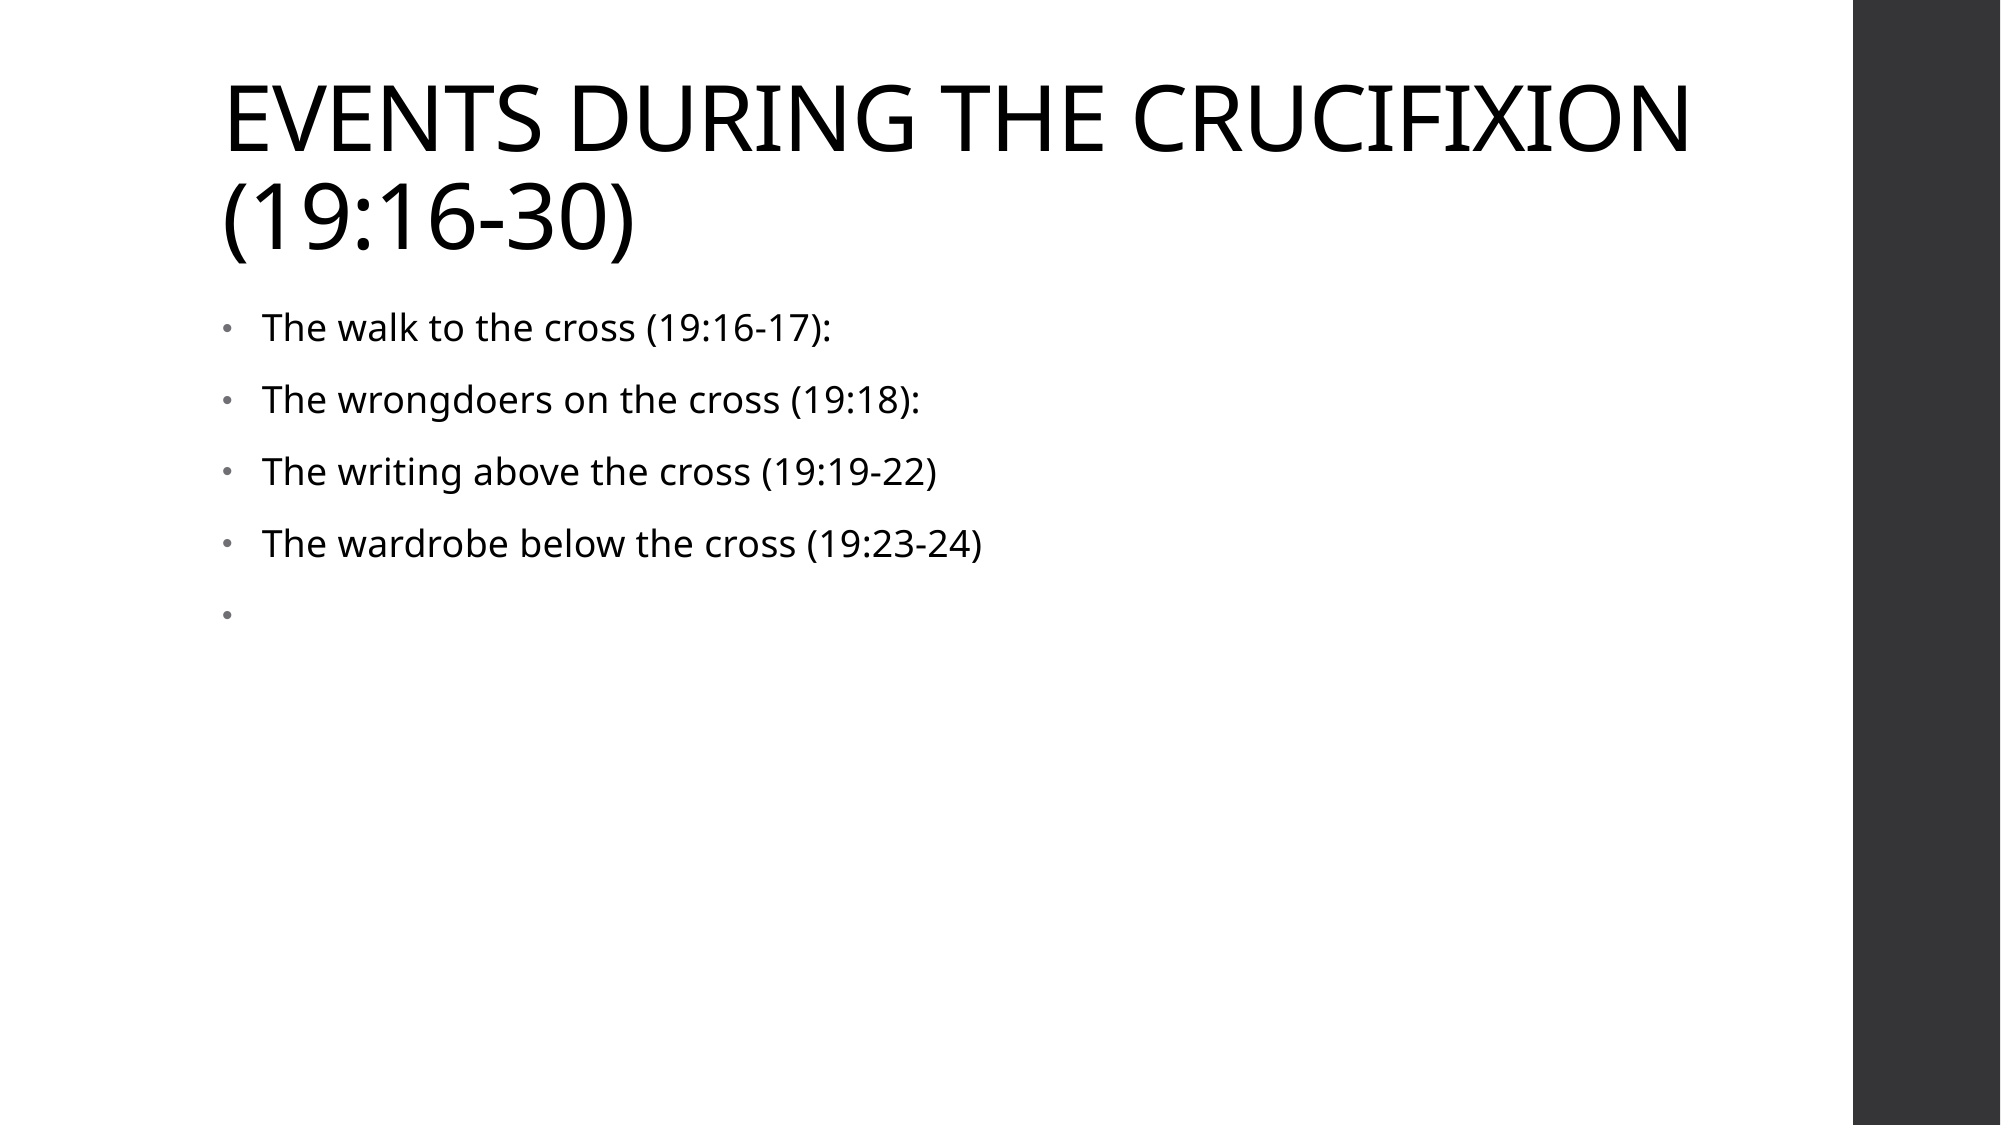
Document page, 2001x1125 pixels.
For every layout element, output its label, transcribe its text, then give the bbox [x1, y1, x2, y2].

list The walk to the cross (19:16-17): The wrongdoers on the cross (19:18): The writing above the cross (19:19-22) The wardrobe below the cross (19:23-24) [206, 299, 1617, 1014]
title EVENTS DURING THE CRUCIFIXION (19:16-30) [206, 60, 1797, 278]
